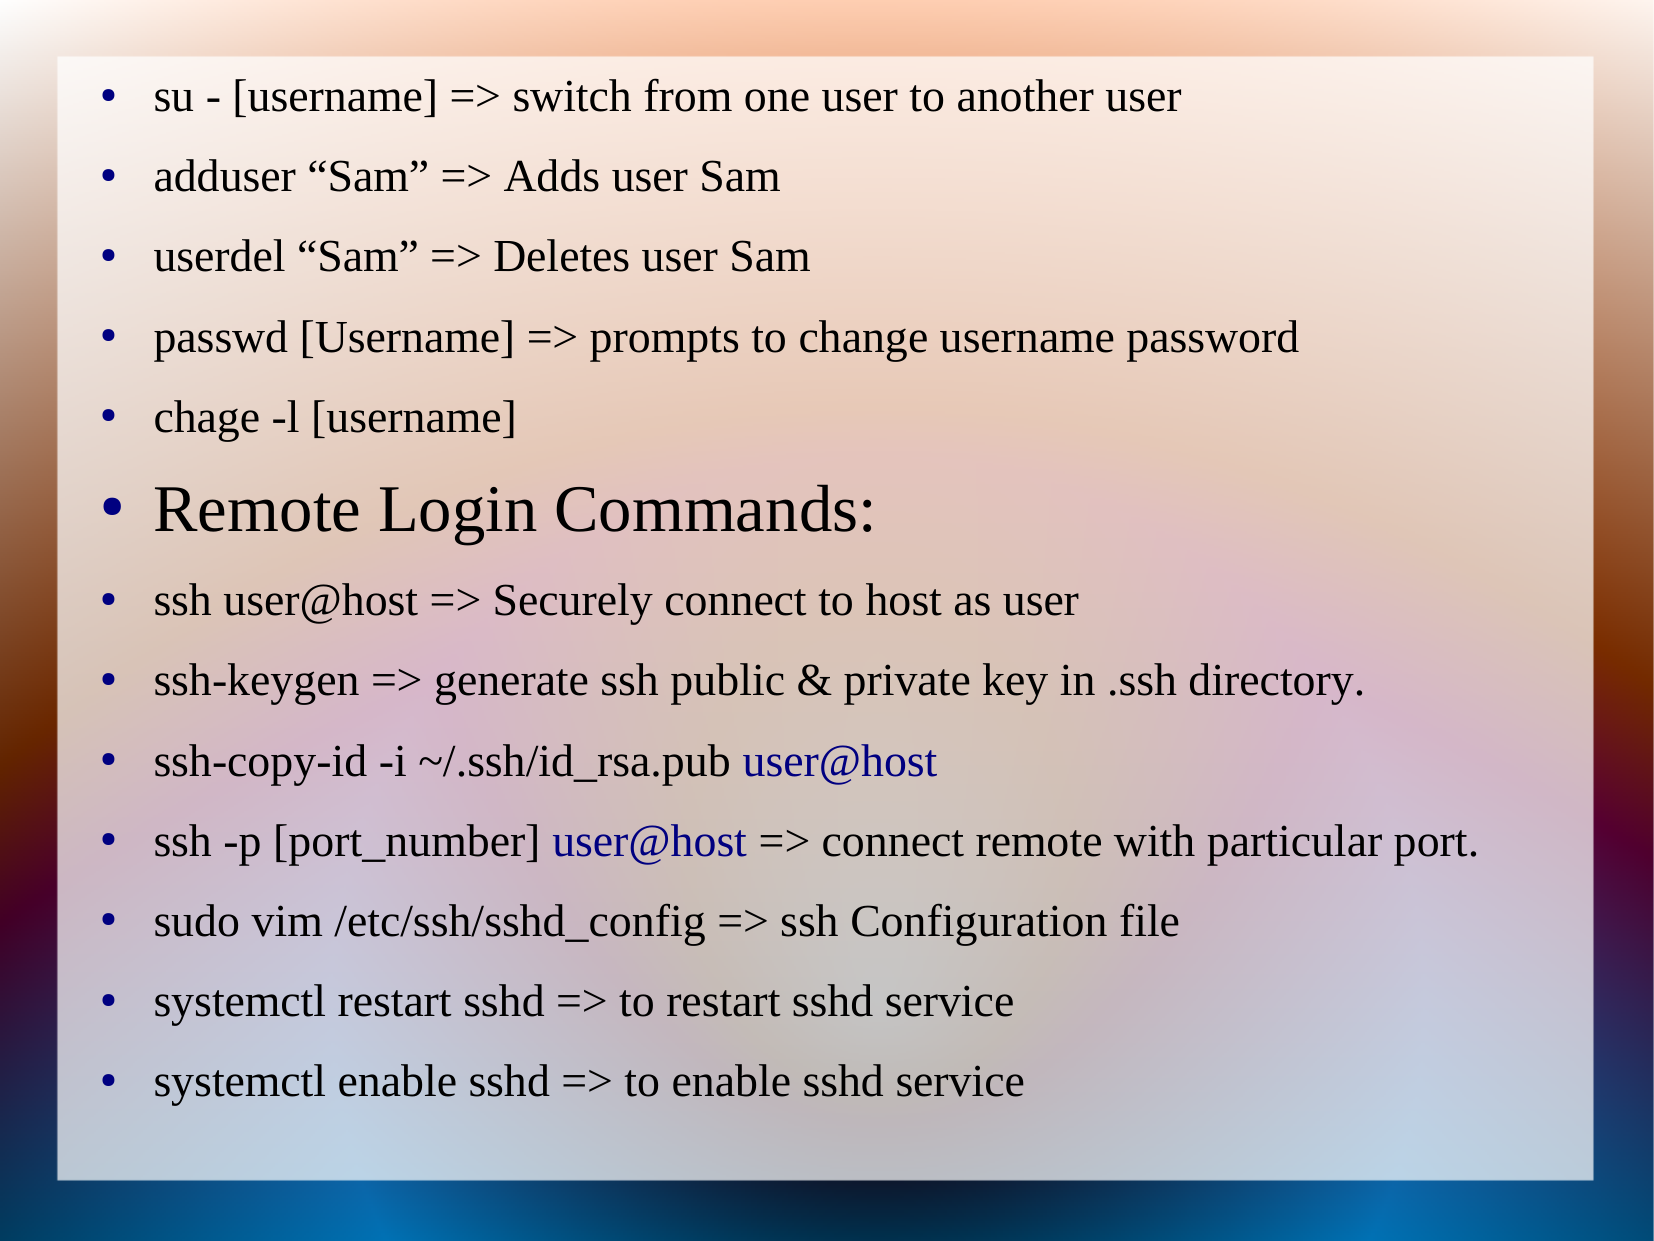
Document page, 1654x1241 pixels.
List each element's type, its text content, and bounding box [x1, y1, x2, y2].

picture [0, 0, 1654, 1241]
list su - [username] => switch from one user to another user adduser “Sam” => Adds user Sam userdel “Sam” => Deletes user Sam passwd [Username] => prompts to change username password chage -l [username] Remote Login Commands: ssh user@host => Securely connect to host as user ssh-keygen => generate ssh public & private key in .ssh directory. ssh-copy-id -i ~/.ssh/id_rsa.pub user@host ssh -p [port_number] user@host => connect remote with particular port. sudo vim /etc/ssh/sshd_config => ssh Configuration file systemctl restart sshd => to restart sshd service systemctl enable sshd => to enable sshd service [82, 70, 1571, 1241]
